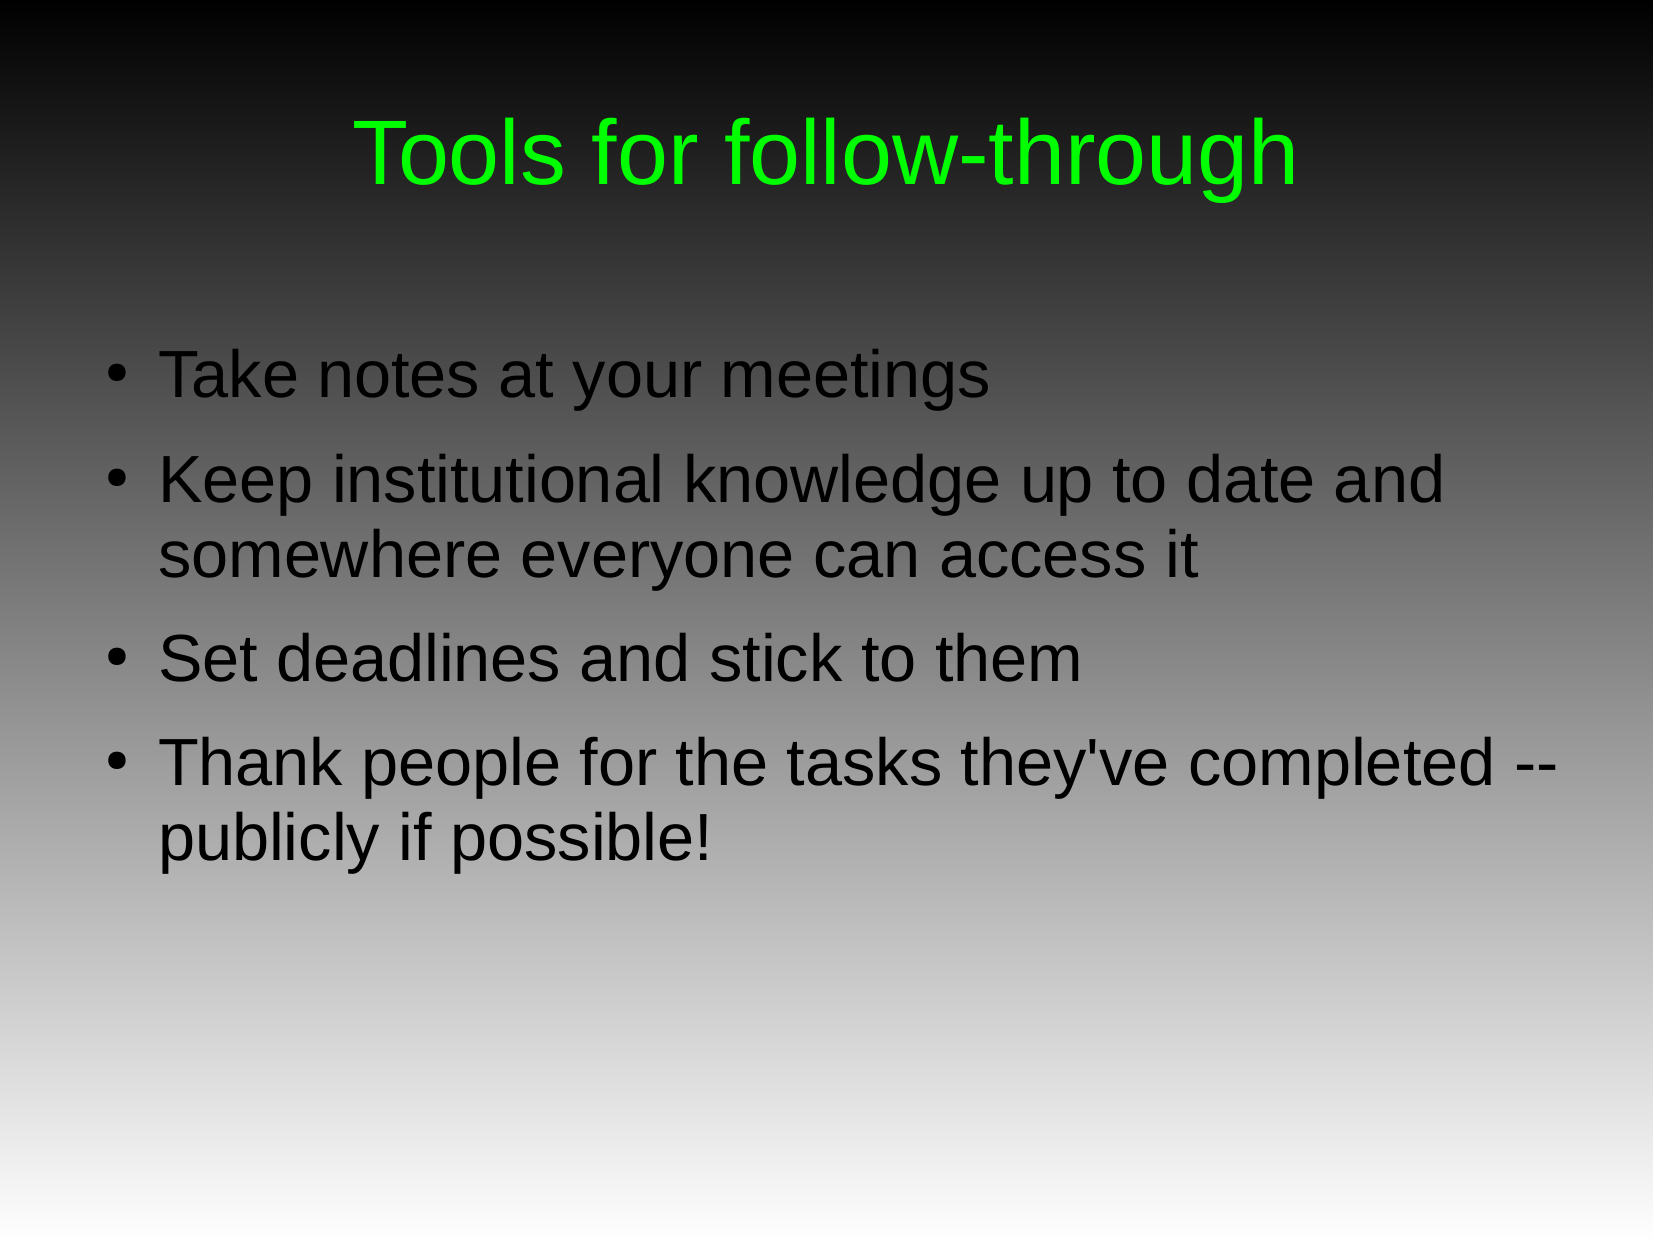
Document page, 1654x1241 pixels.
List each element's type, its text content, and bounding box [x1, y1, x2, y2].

list Take notes at your meetings Keep institutional knowledge up to date and somewhere everyone can access it Set deadlines and stick to them Thank people for the tasks they've completed -- publicly if possible! [87, 337, 1576, 1142]
title Tools for follow-through [82, 56, 1571, 250]
